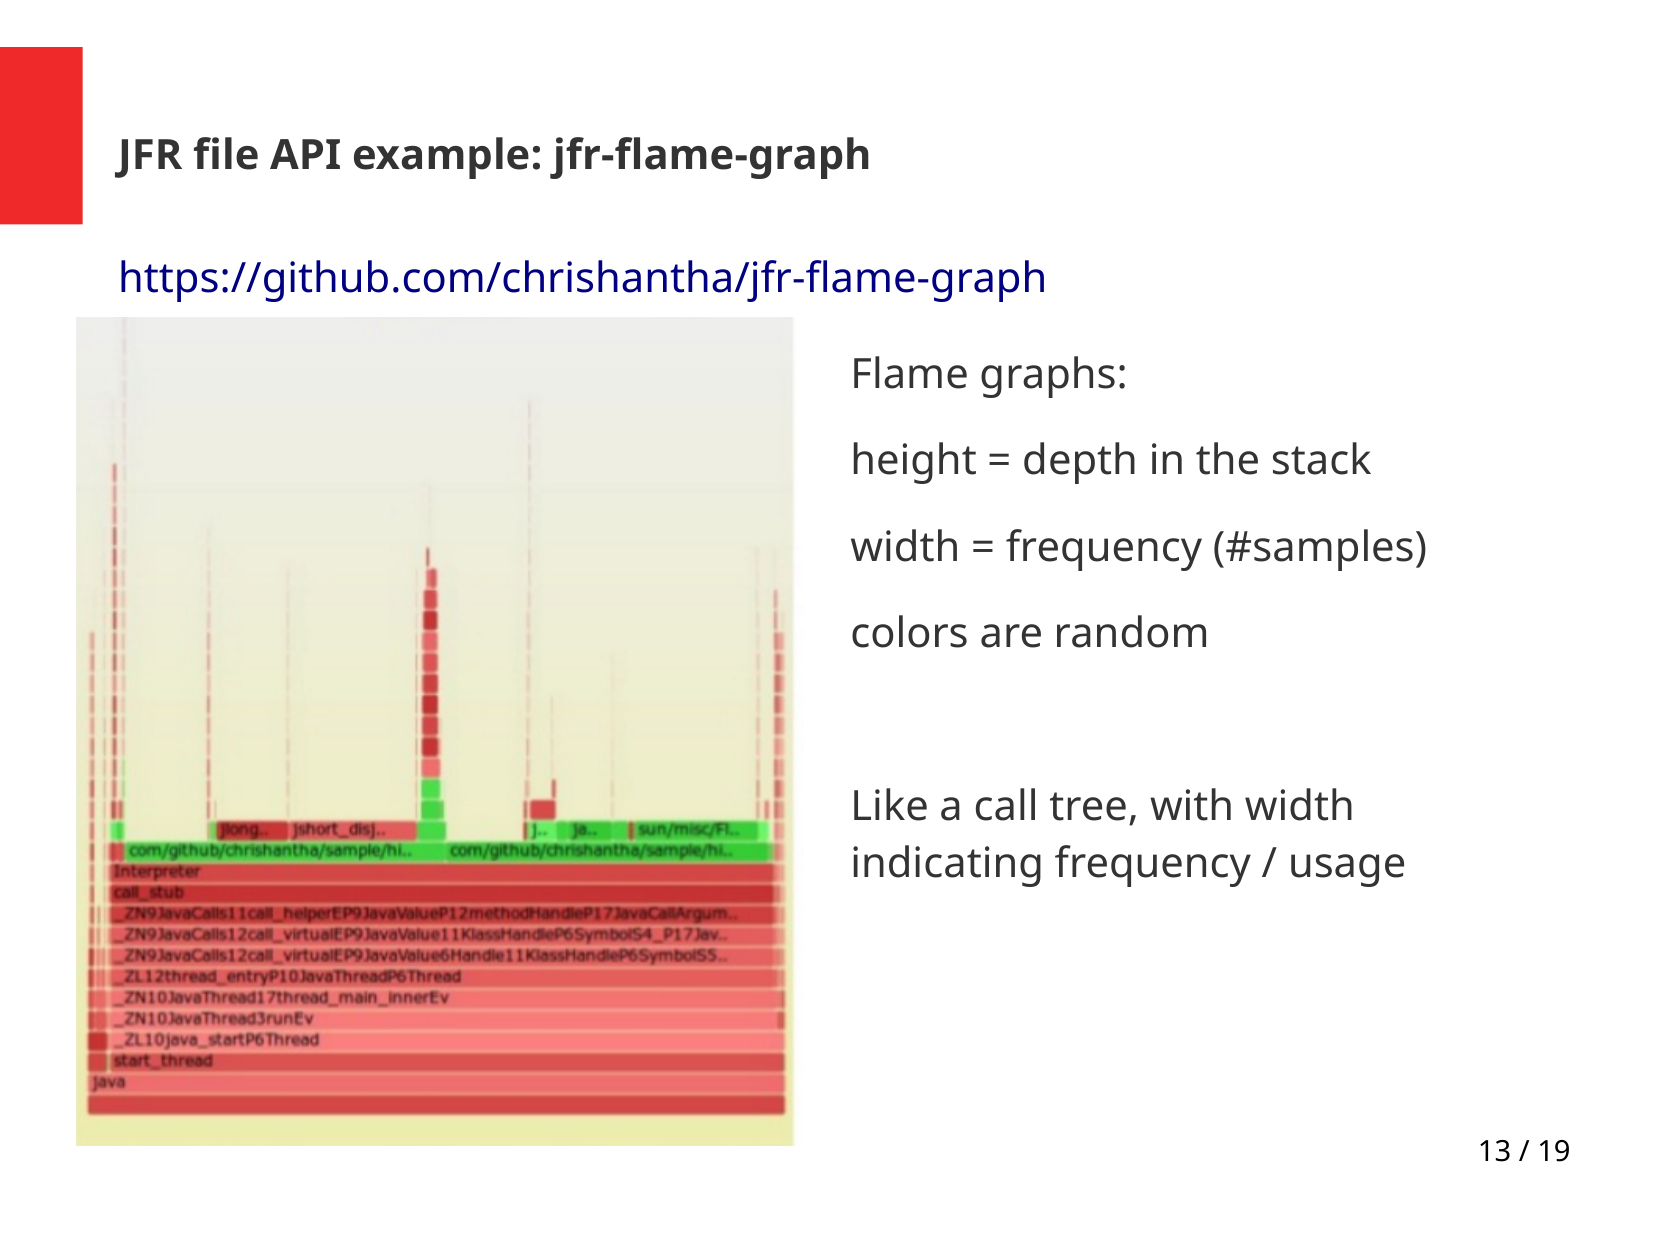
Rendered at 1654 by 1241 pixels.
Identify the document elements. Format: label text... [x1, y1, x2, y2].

title JFR file API example: jfr-flame-graph [118, 49, 1571, 257]
picture [76, 317, 804, 1146]
list https://github.com/chrishantha/jfr-flame-graph [118, 248, 1536, 968]
list Flame graphs: height = depth in the stack width = frequency (#samples) colors are random Like a call tree, with width indicating frequency / usage [850, 343, 1536, 1063]
